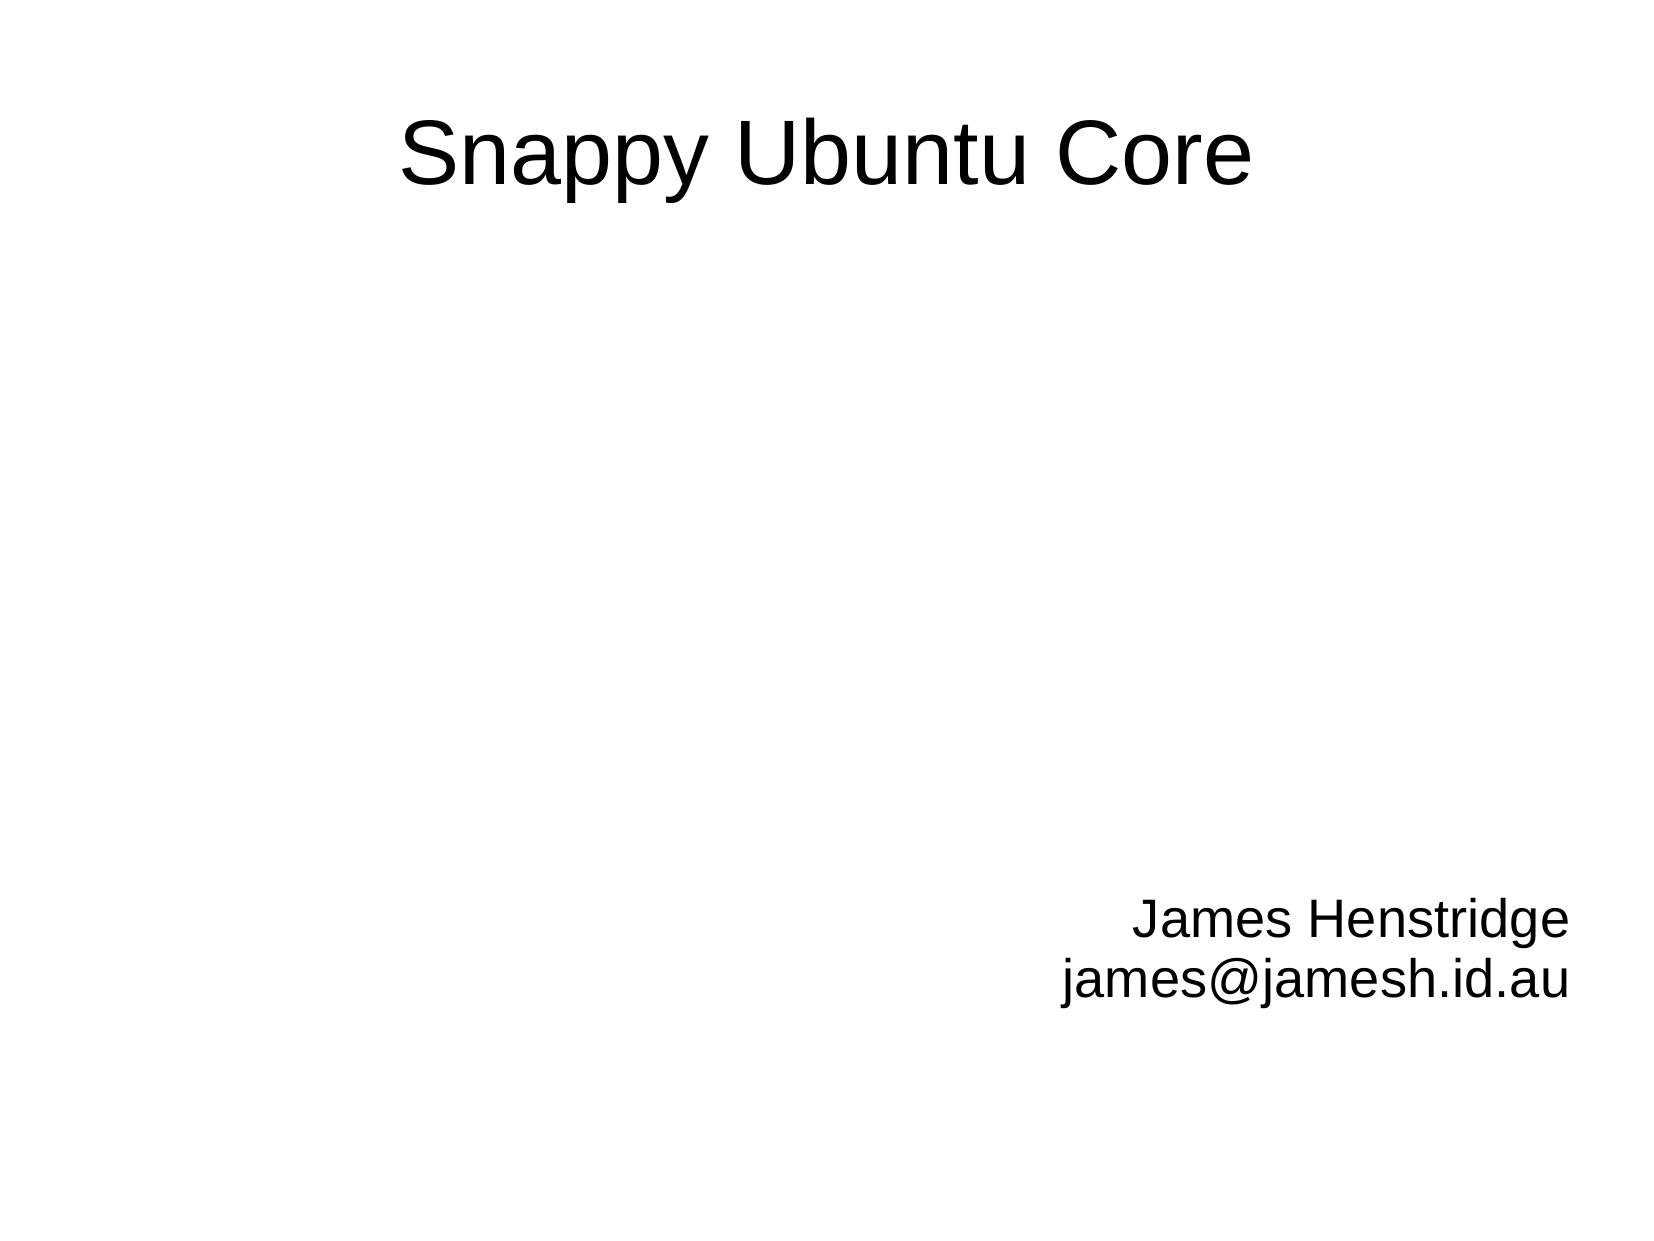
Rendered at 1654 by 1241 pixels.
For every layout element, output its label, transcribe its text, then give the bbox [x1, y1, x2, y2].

subtitle James Henstridge james@jamesh.id.au [82, 290, 1571, 1010]
title Snappy Ubuntu Core [82, 49, 1571, 257]
